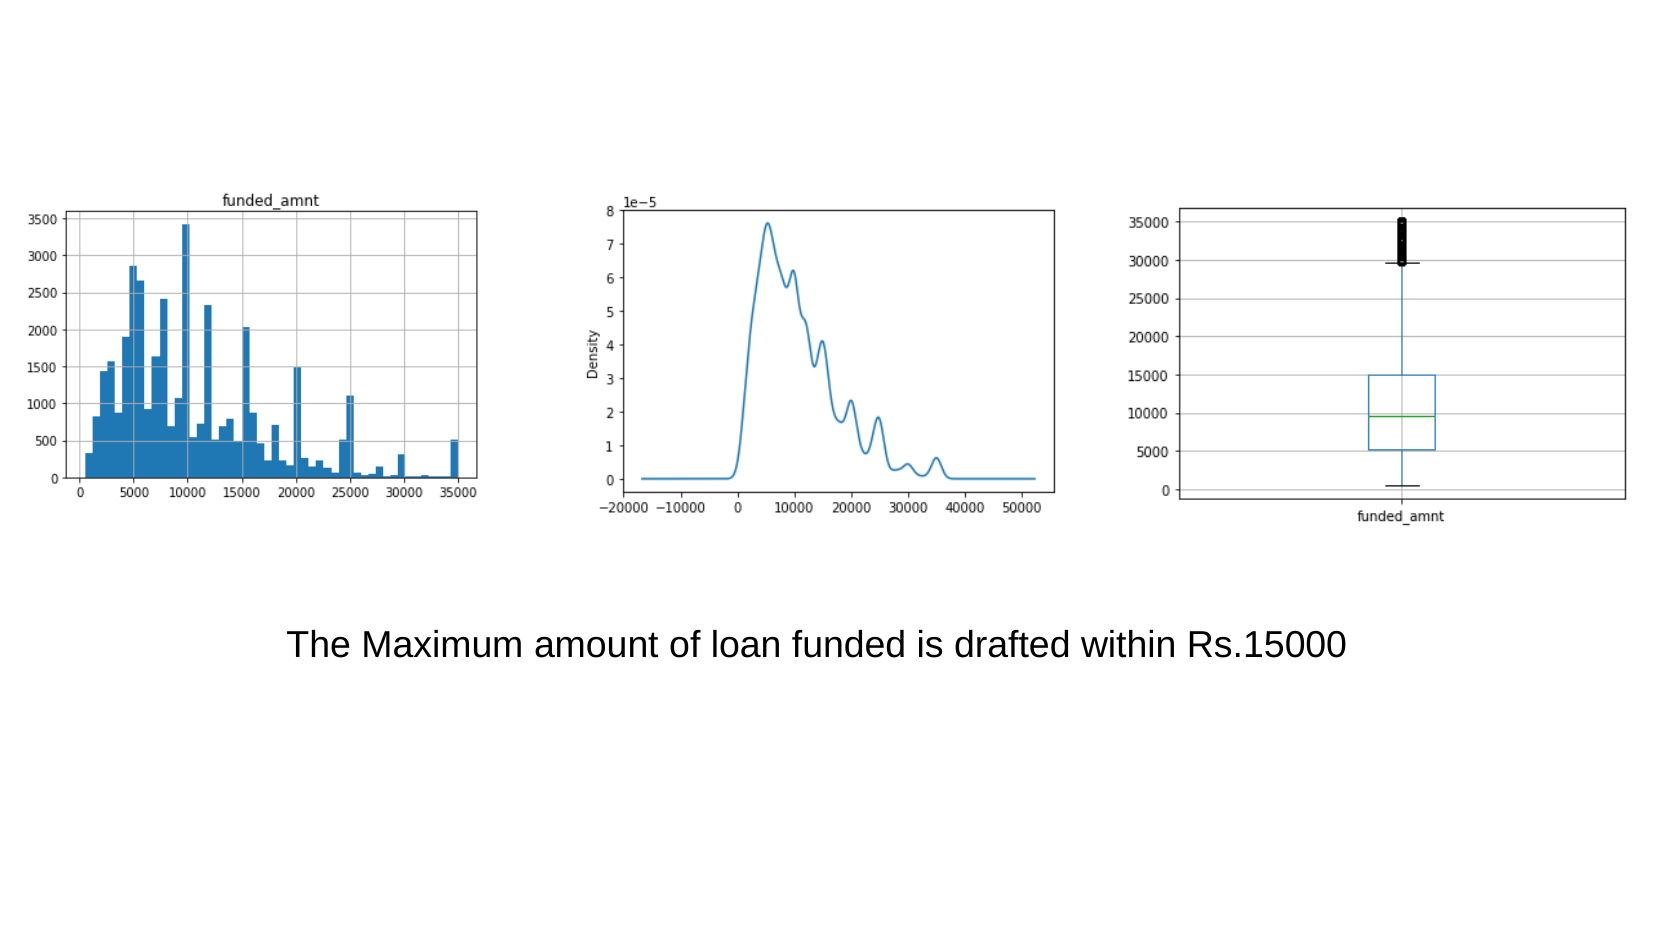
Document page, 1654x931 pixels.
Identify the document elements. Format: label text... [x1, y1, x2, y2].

picture [18, 184, 485, 507]
picture [1118, 200, 1633, 532]
text_box The Maximum amount of loan funded is drafted within Rs.15000 [271, 616, 1363, 674]
picture [578, 188, 1063, 523]
